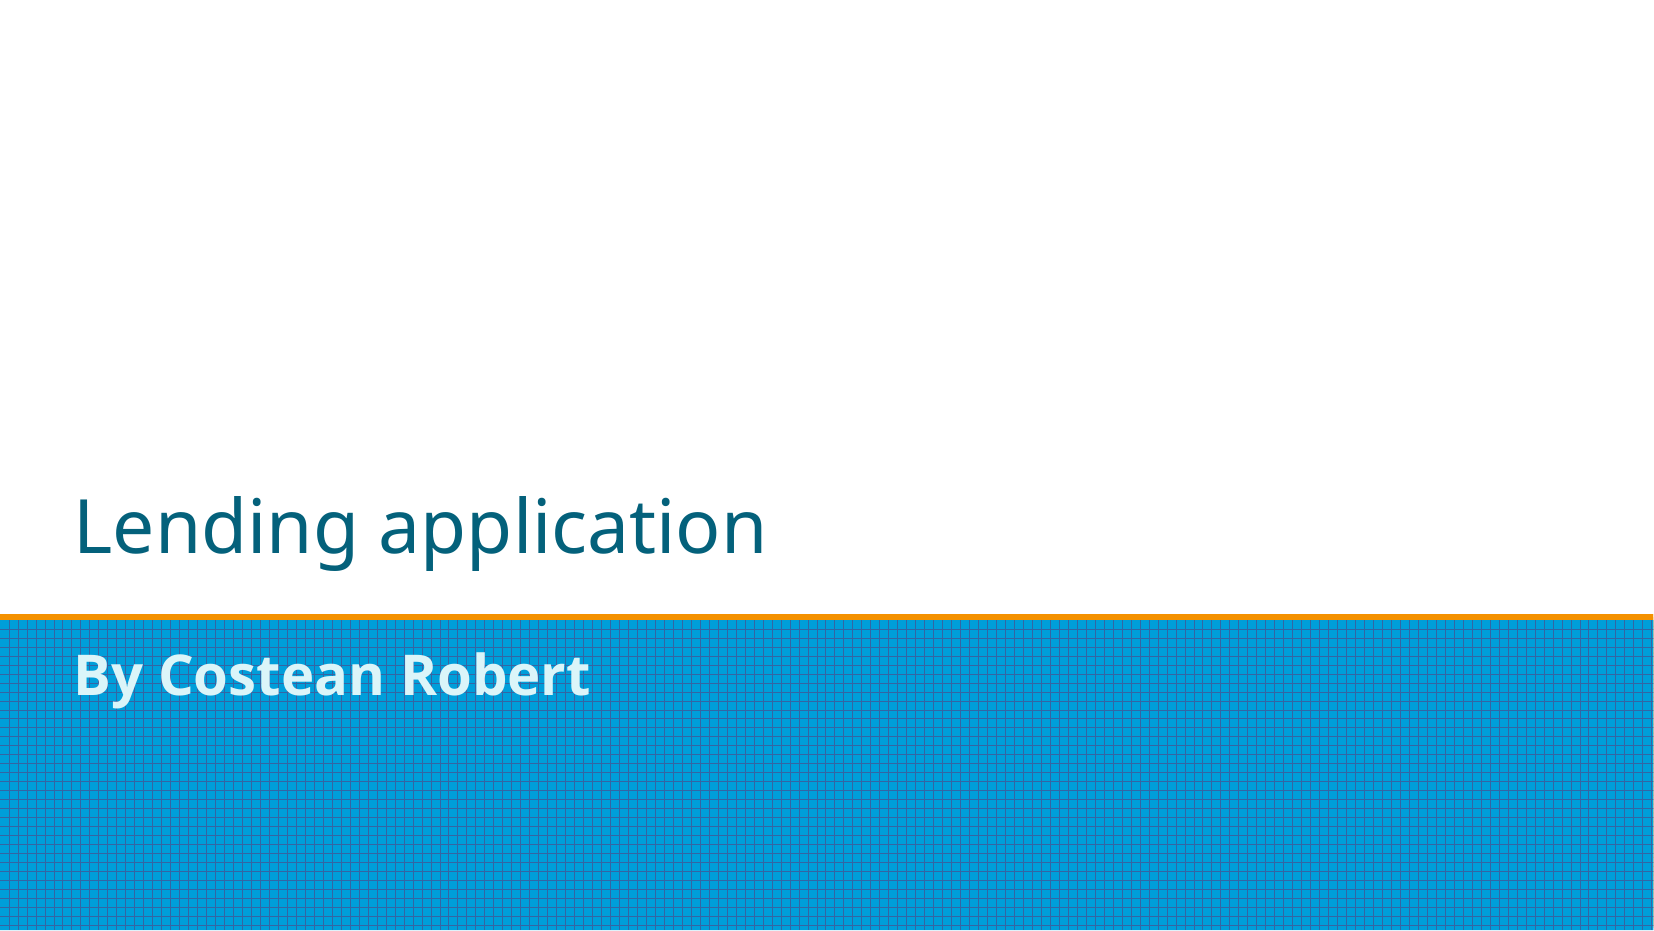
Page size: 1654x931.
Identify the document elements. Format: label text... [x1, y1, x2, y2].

title Lending application [73, 44, 1551, 576]
subtitle By Costean Robert [73, 634, 1551, 827]
